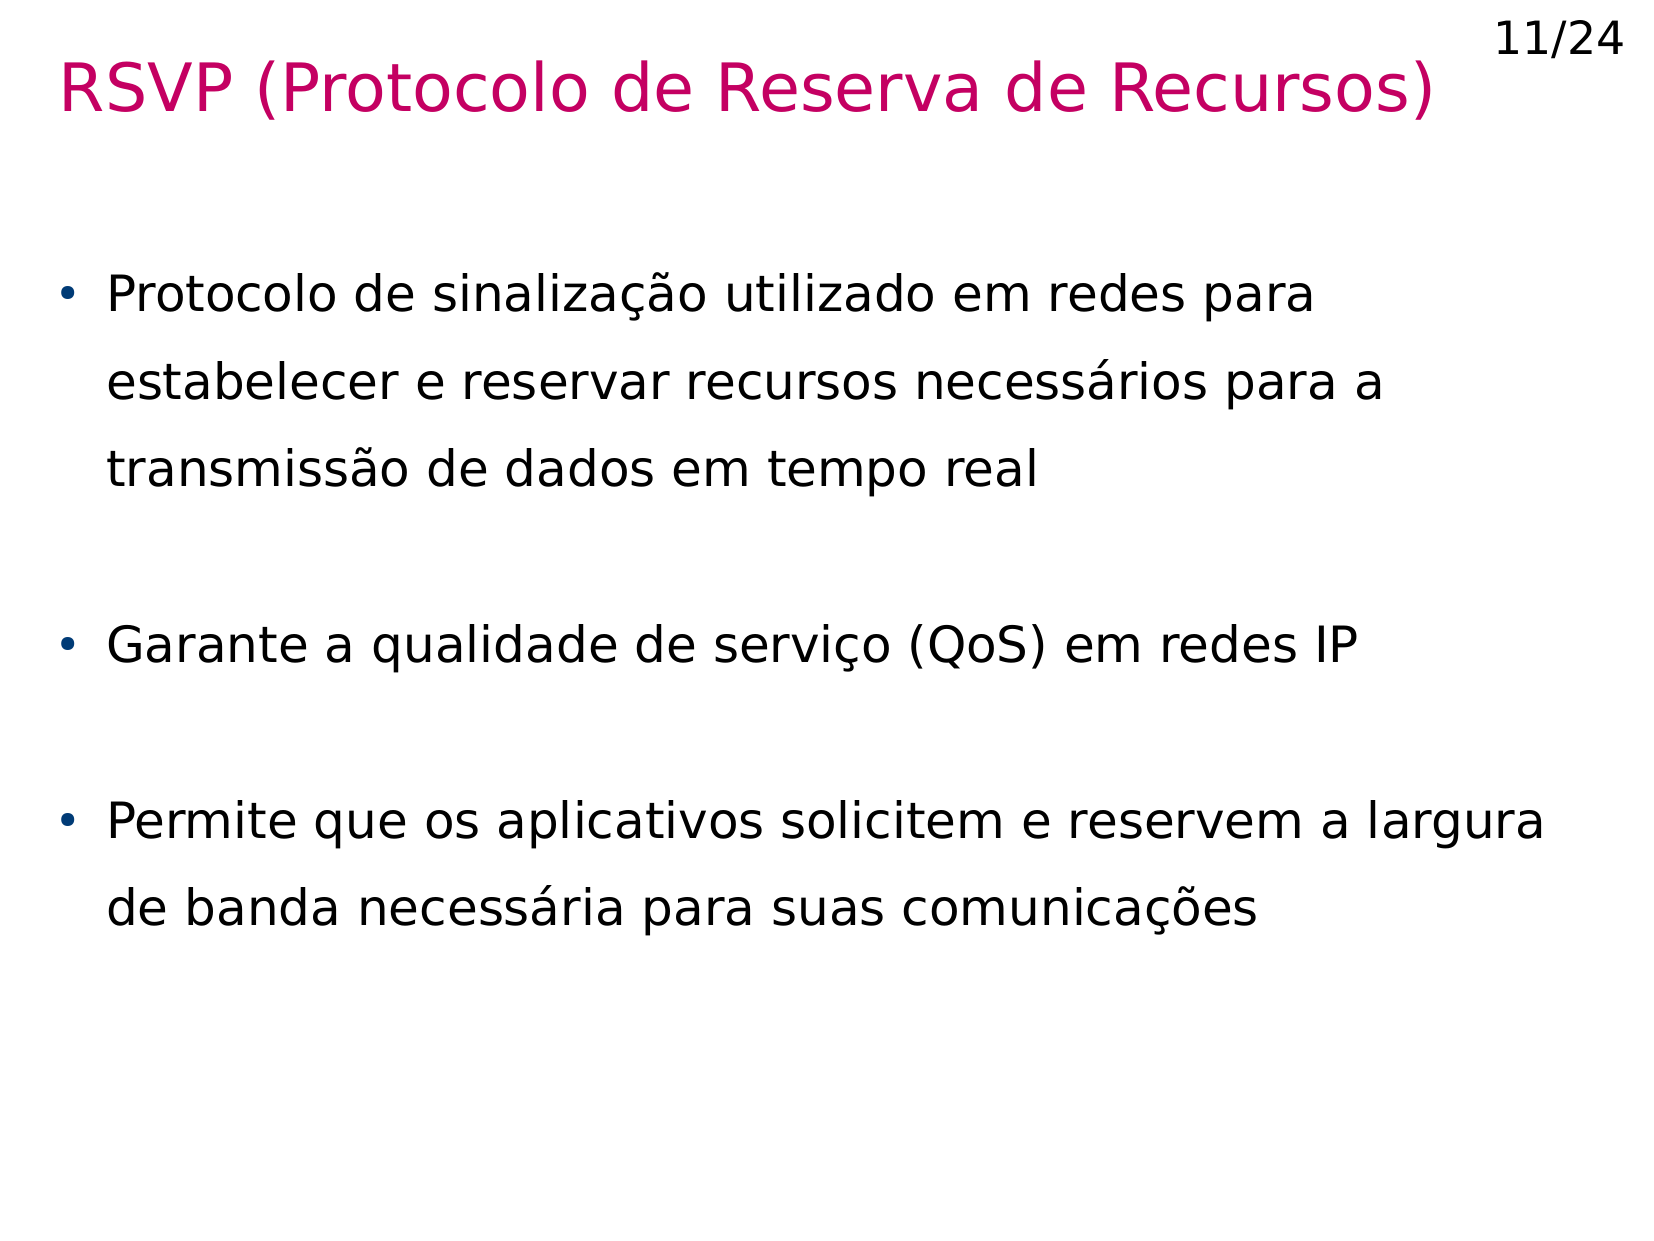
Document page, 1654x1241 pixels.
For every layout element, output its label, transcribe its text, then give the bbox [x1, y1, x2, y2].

list Protocolo de sinalização utilizado em redes para estabelecer e reservar recursos necessários para a transmissão de dados em tempo real Garante a qualidade de serviço (QoS) em redes IP Permite que os aplicativos solicitem e reservem a largura de banda necessária para suas comunicações [59, 236, 1625, 1211]
title RSVP (Protocolo de Reserva de Recursos) [59, 29, 1625, 148]
